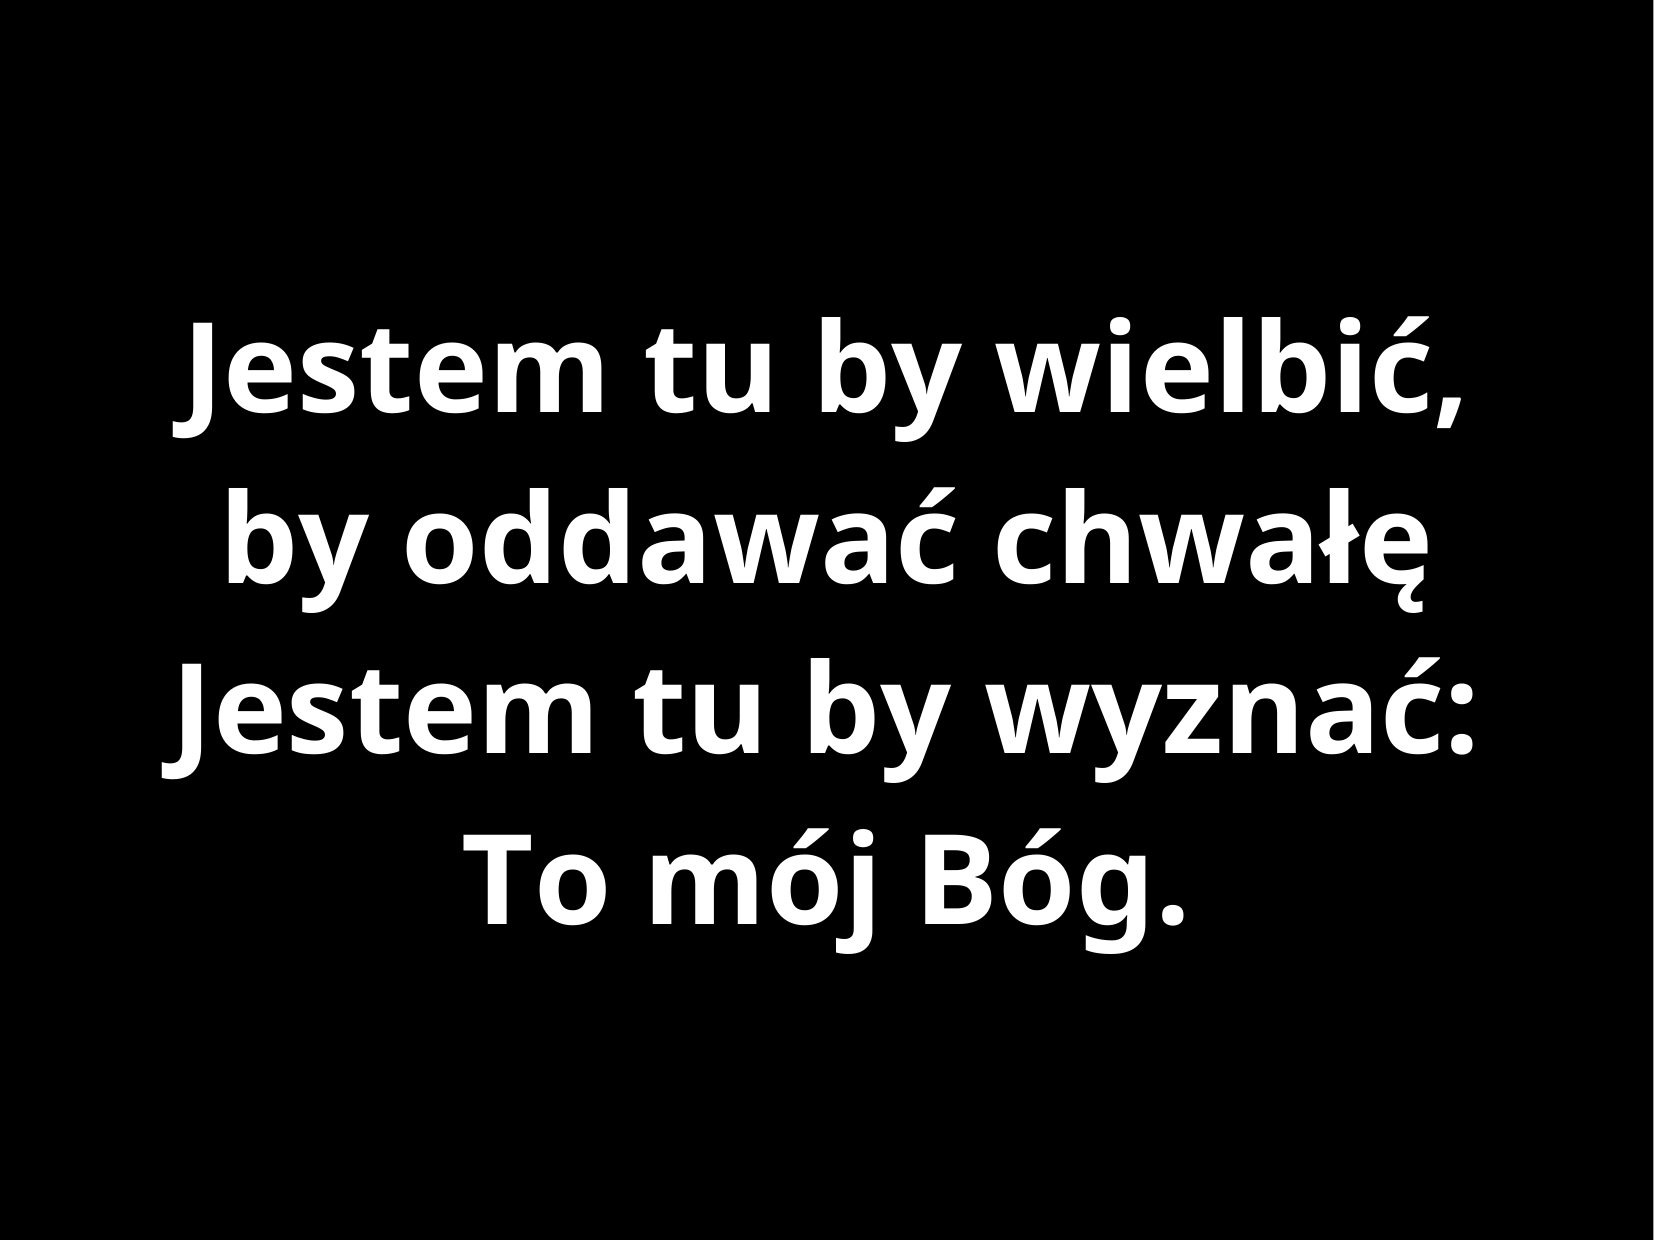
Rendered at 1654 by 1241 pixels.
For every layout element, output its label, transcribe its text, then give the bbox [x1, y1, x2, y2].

title Jestem tu by wielbić, by oddawać chwałę Jestem tu by wyznać: To mój Bóg. [0, 0, 1654, 1241]
